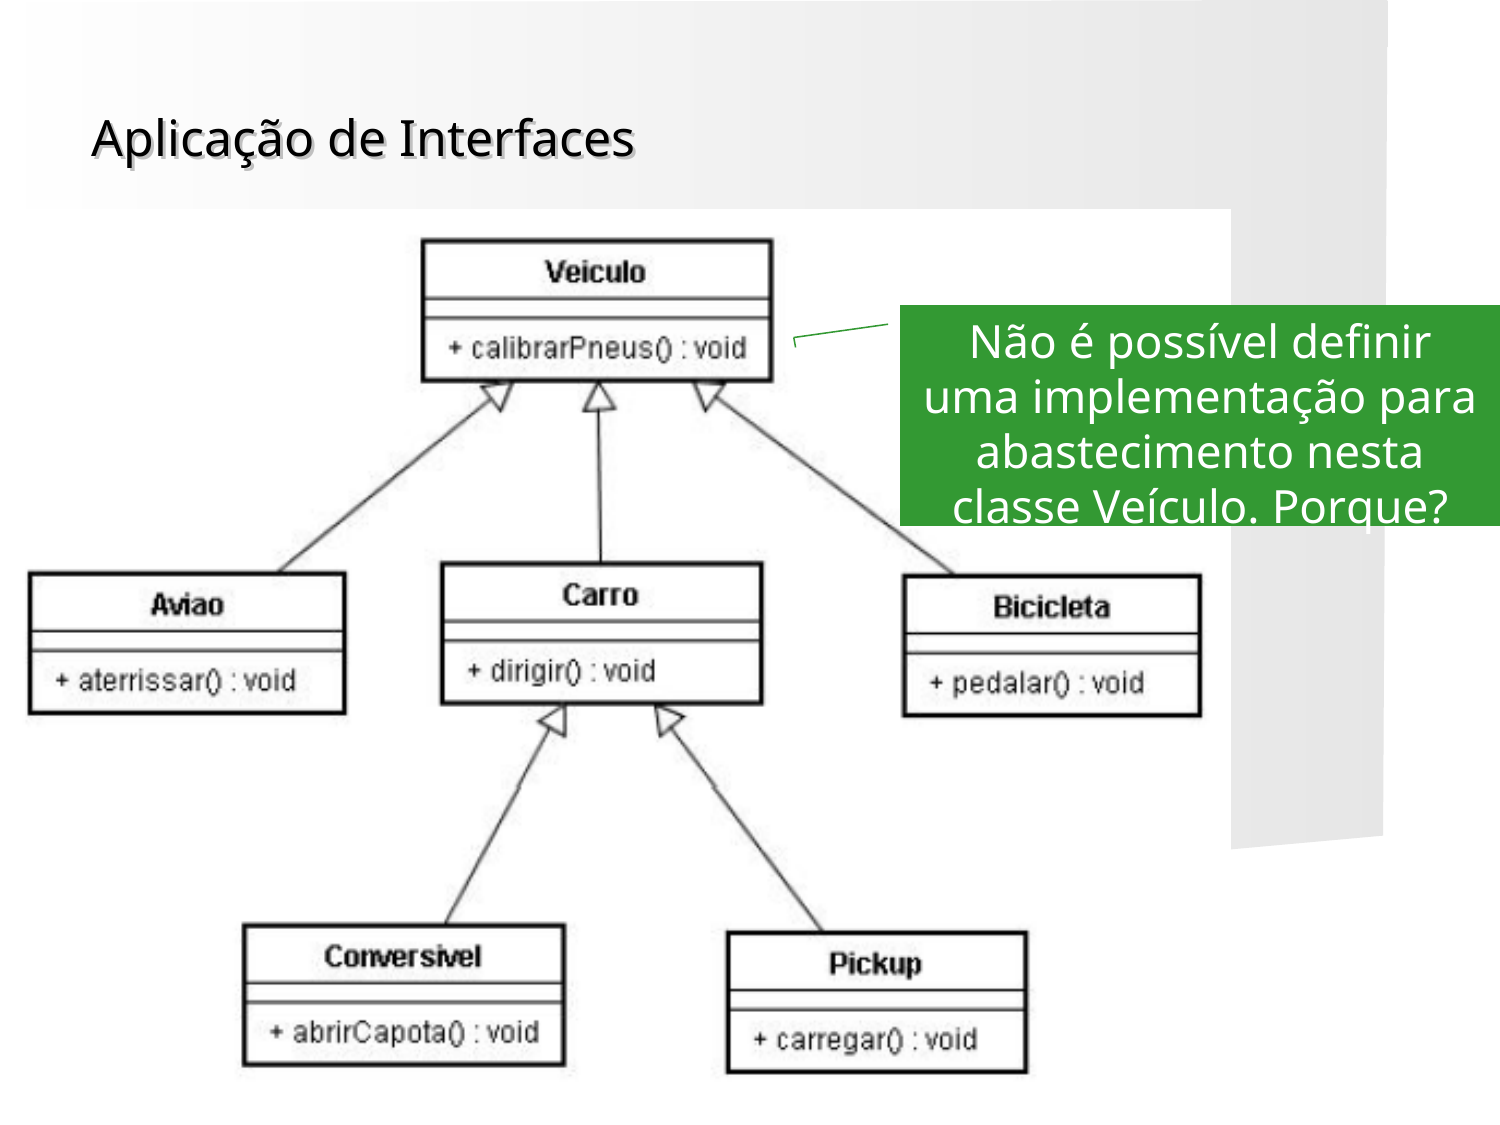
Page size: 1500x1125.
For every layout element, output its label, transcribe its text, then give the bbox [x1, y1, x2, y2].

picture [0, 209, 1231, 1096]
title Aplicação de Interfaces [76, 42, 1427, 231]
text_box Não é possível definir uma implementação para abastecimento nesta classe Veículo. Porque? [900, 305, 1500, 525]
